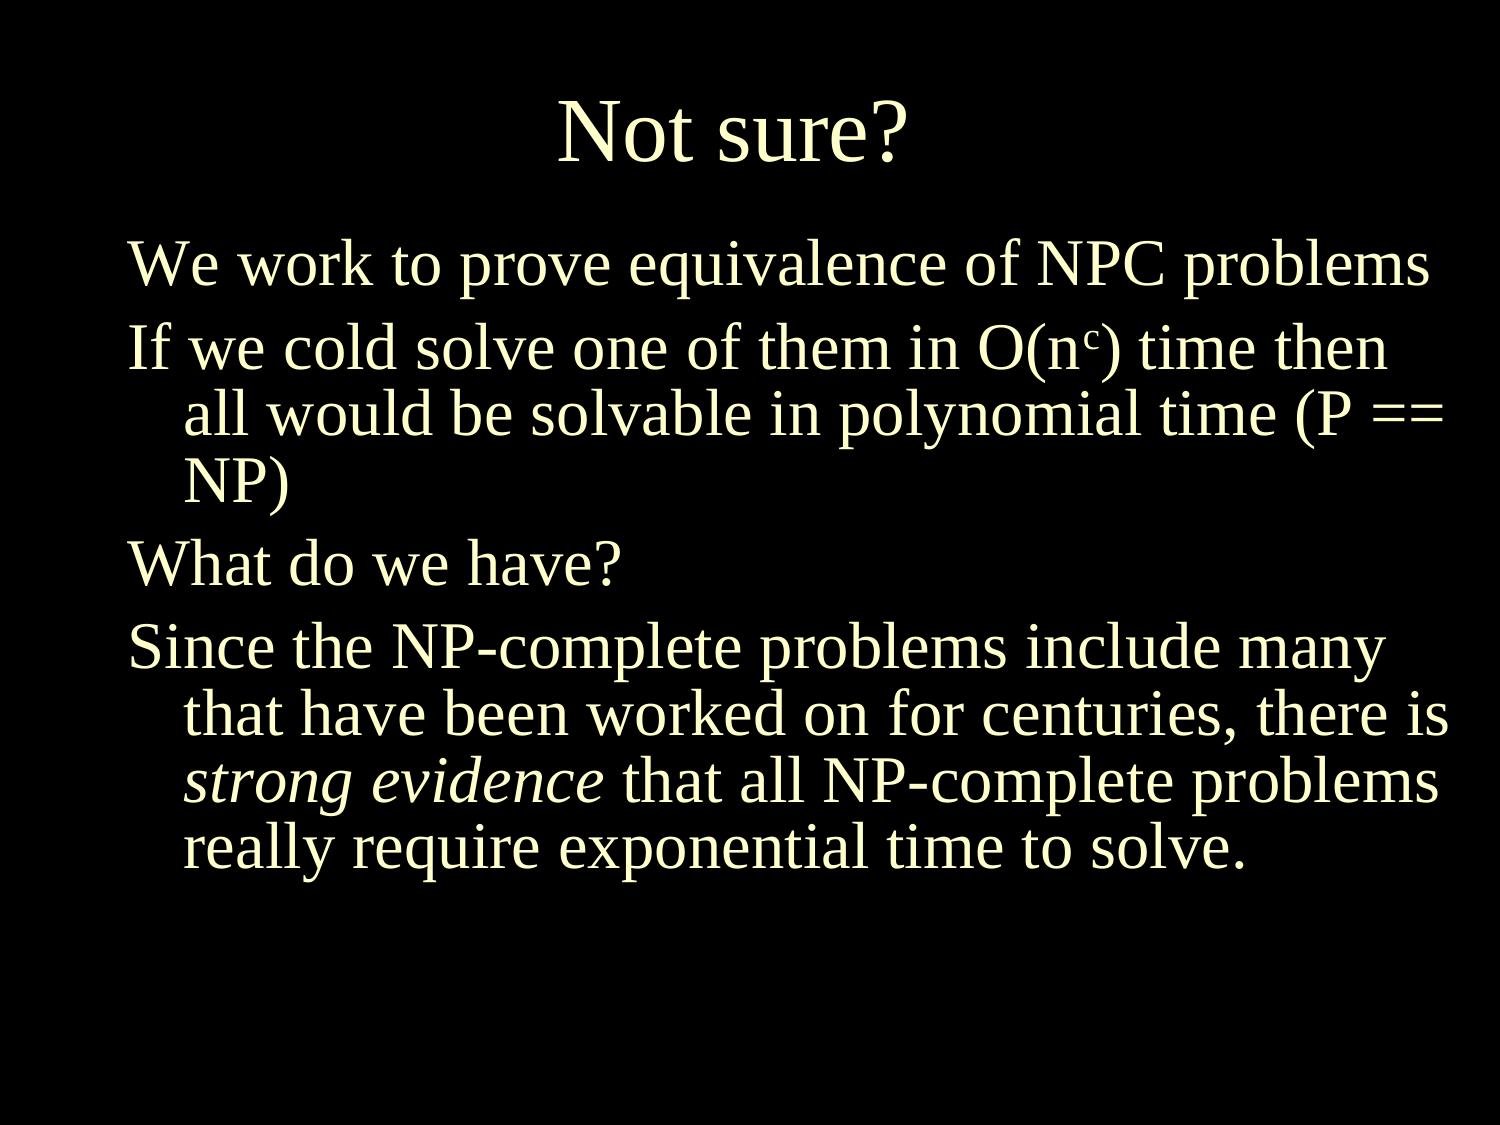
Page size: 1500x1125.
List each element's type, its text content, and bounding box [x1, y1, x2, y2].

title Not sure? [4, 35, 1463, 225]
list We work to prove equivalence of NPC problems If we cold solve one of them in O(nc) time then all would be solvable in polynomial time (P == NP) What do we have? Since the NP-complete problems include many that have been worked on for centuries, there is strong evidence that all NP-complete problems really require exponential time to solve. [112, 224, 1482, 1026]
